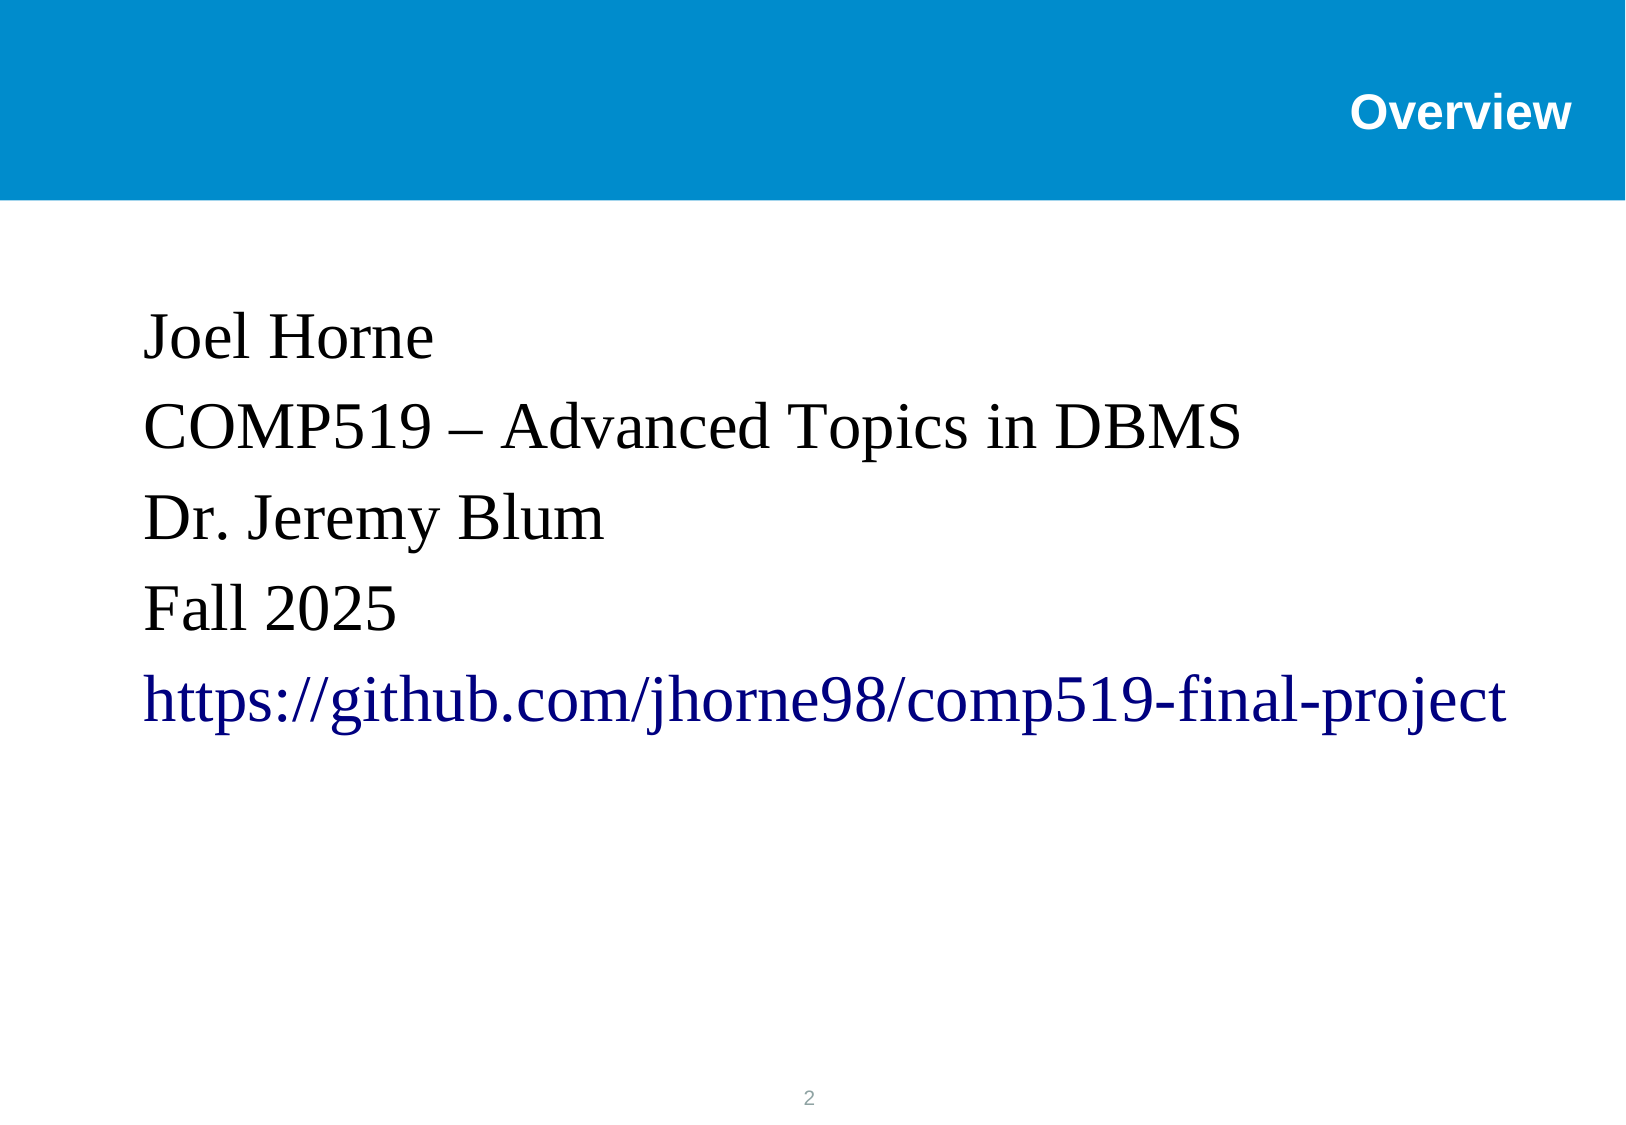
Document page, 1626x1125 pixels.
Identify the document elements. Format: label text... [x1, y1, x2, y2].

title Overview [121, 37, 1573, 188]
subtitle Joel Horne COMP519 – Advanced Topics in DBMS Dr. Jeremy Blum Fall 2025 https://github.com/jhorne98/comp519-final-project [87, 236, 1538, 889]
